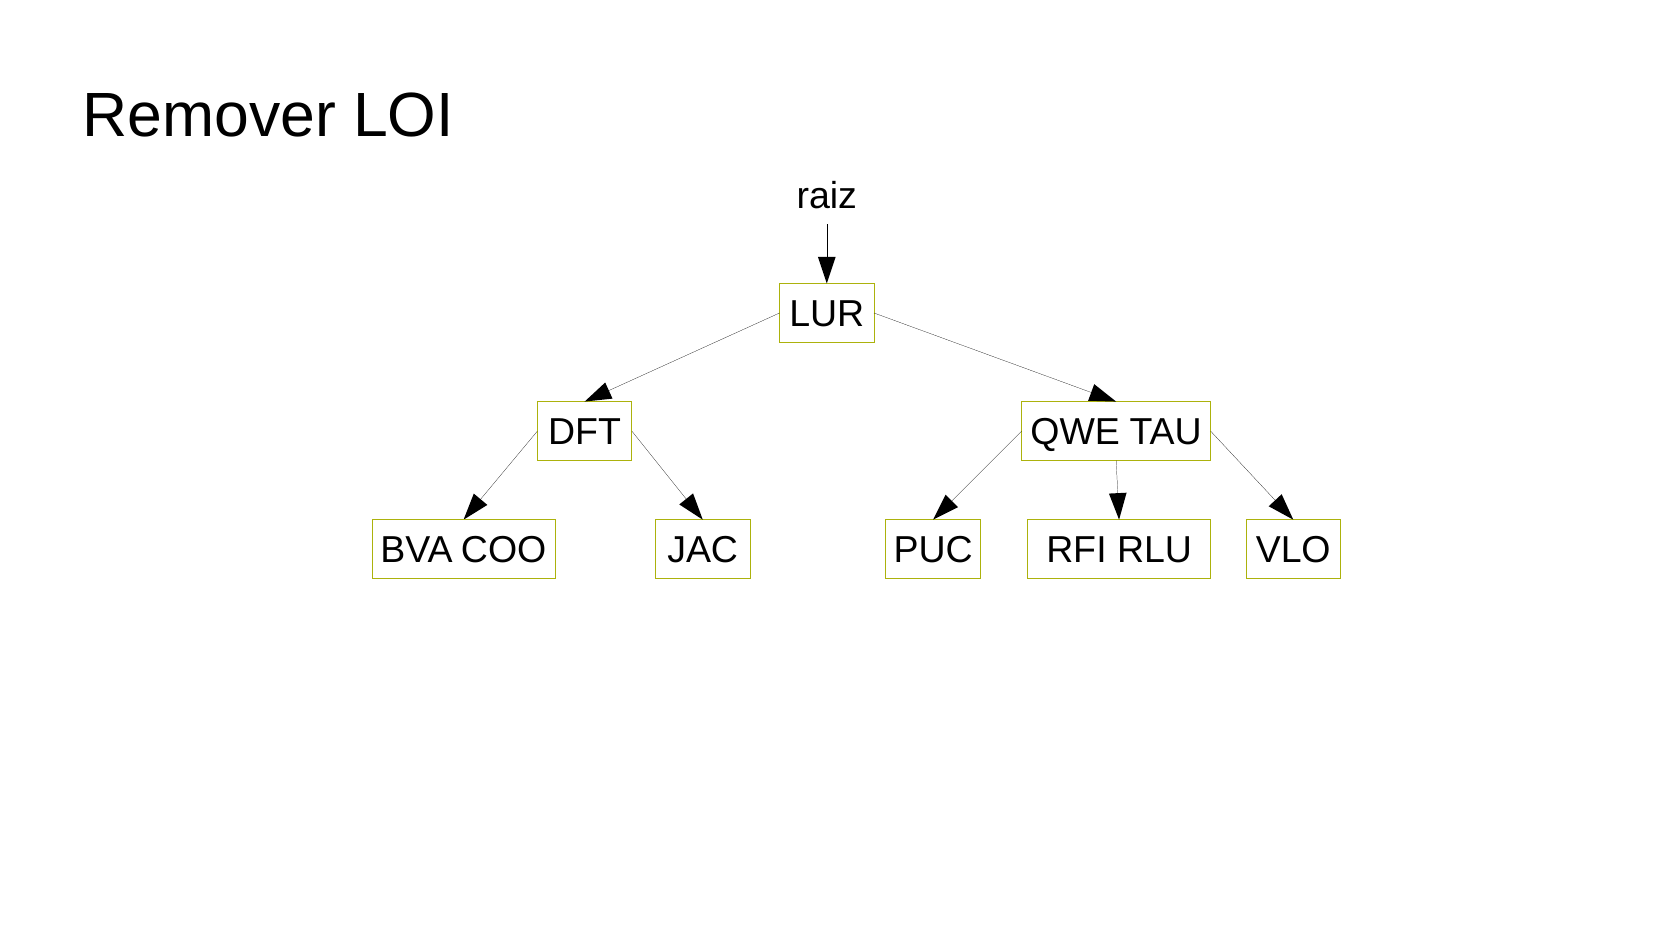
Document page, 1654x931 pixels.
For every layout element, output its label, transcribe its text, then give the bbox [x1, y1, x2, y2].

title Remover LOI [82, 37, 1571, 193]
text_box QWE TAU [1021, 401, 1211, 461]
text_box JAC [655, 519, 751, 579]
text_box RFI RLU [1027, 519, 1211, 579]
text_box raiz [781, 167, 872, 225]
text_box BVA COO [372, 519, 556, 579]
text_box DFT [537, 401, 632, 461]
text_box PUC [885, 519, 981, 579]
text_box LUR [779, 283, 875, 343]
text_box VLO [1246, 519, 1341, 579]
